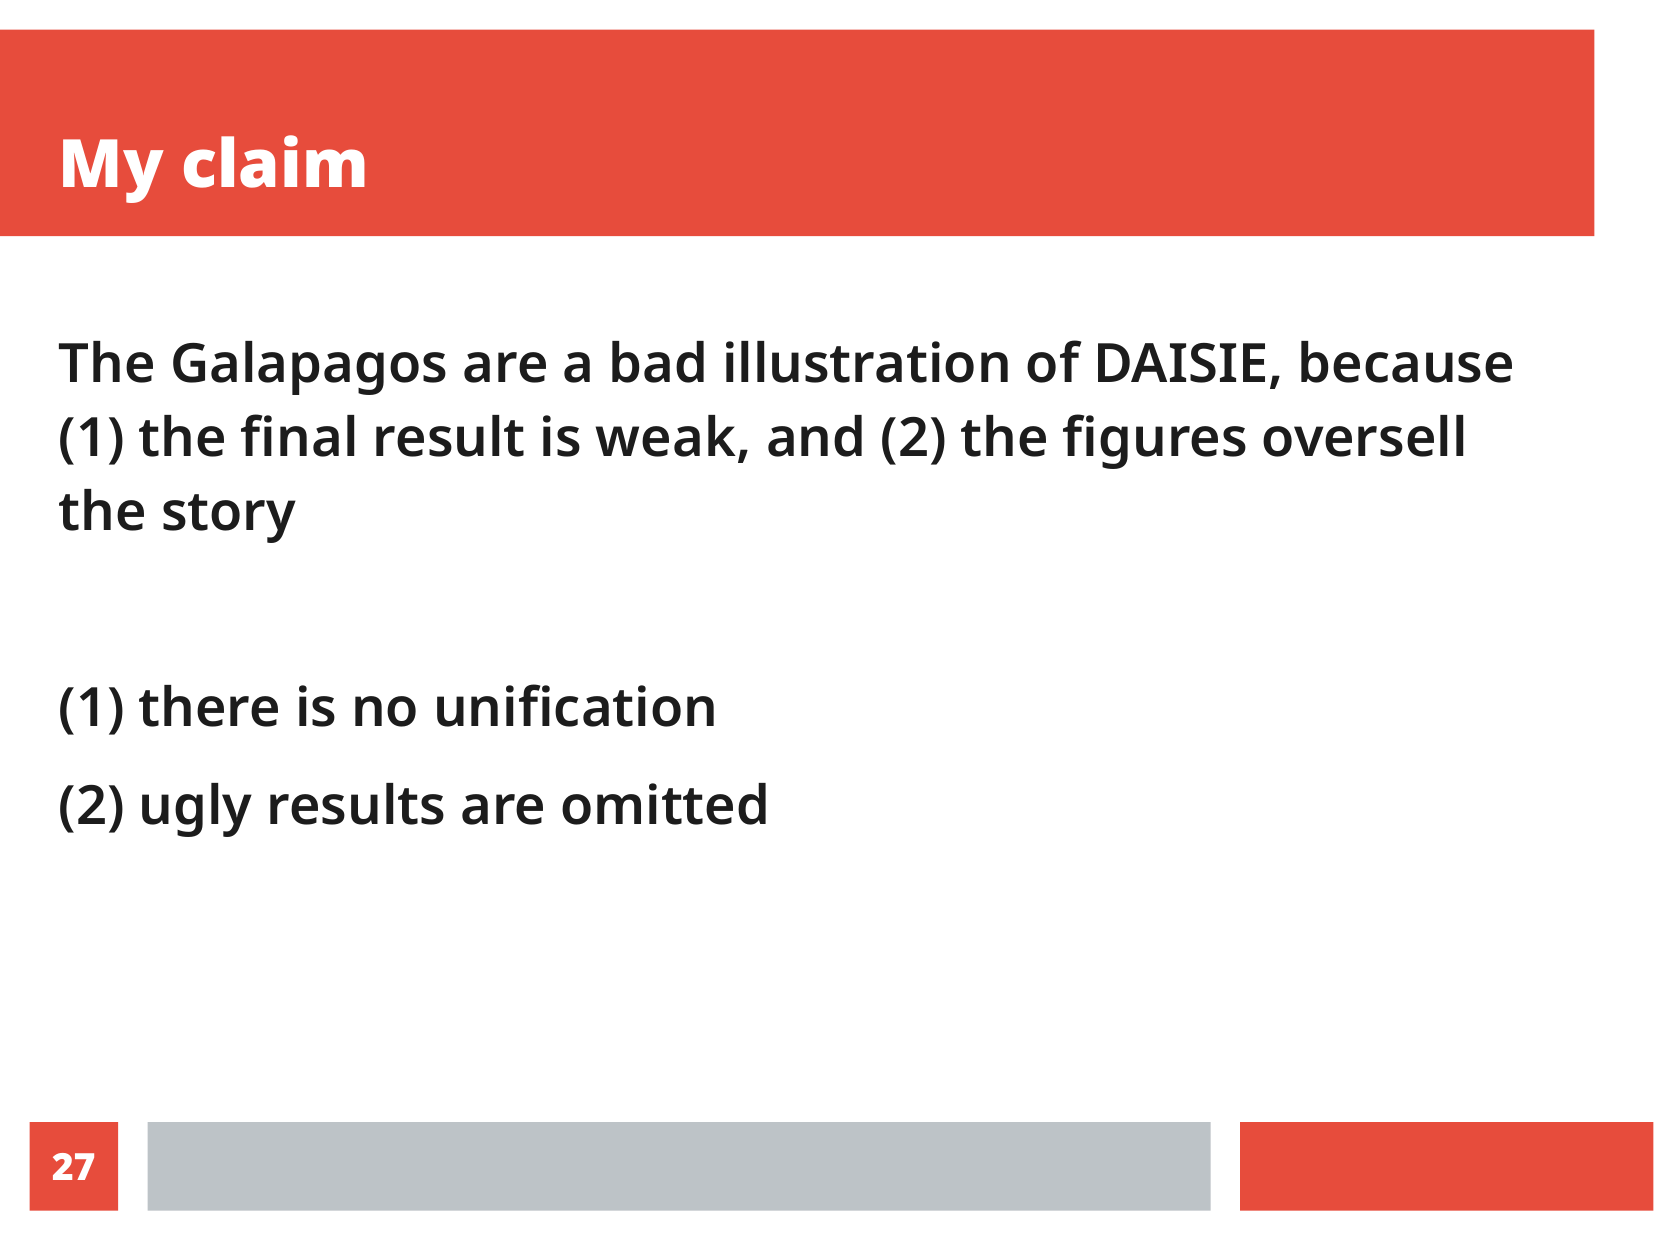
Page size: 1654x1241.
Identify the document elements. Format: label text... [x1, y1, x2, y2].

list The Galapagos are a bad illustration of DAISIE, because (1) the final result is weak, and (2) the figures oversell the story (1) there is no unification (2) ugly results are omitted [59, 324, 1565, 1093]
title My claim [59, 59, 1595, 207]
